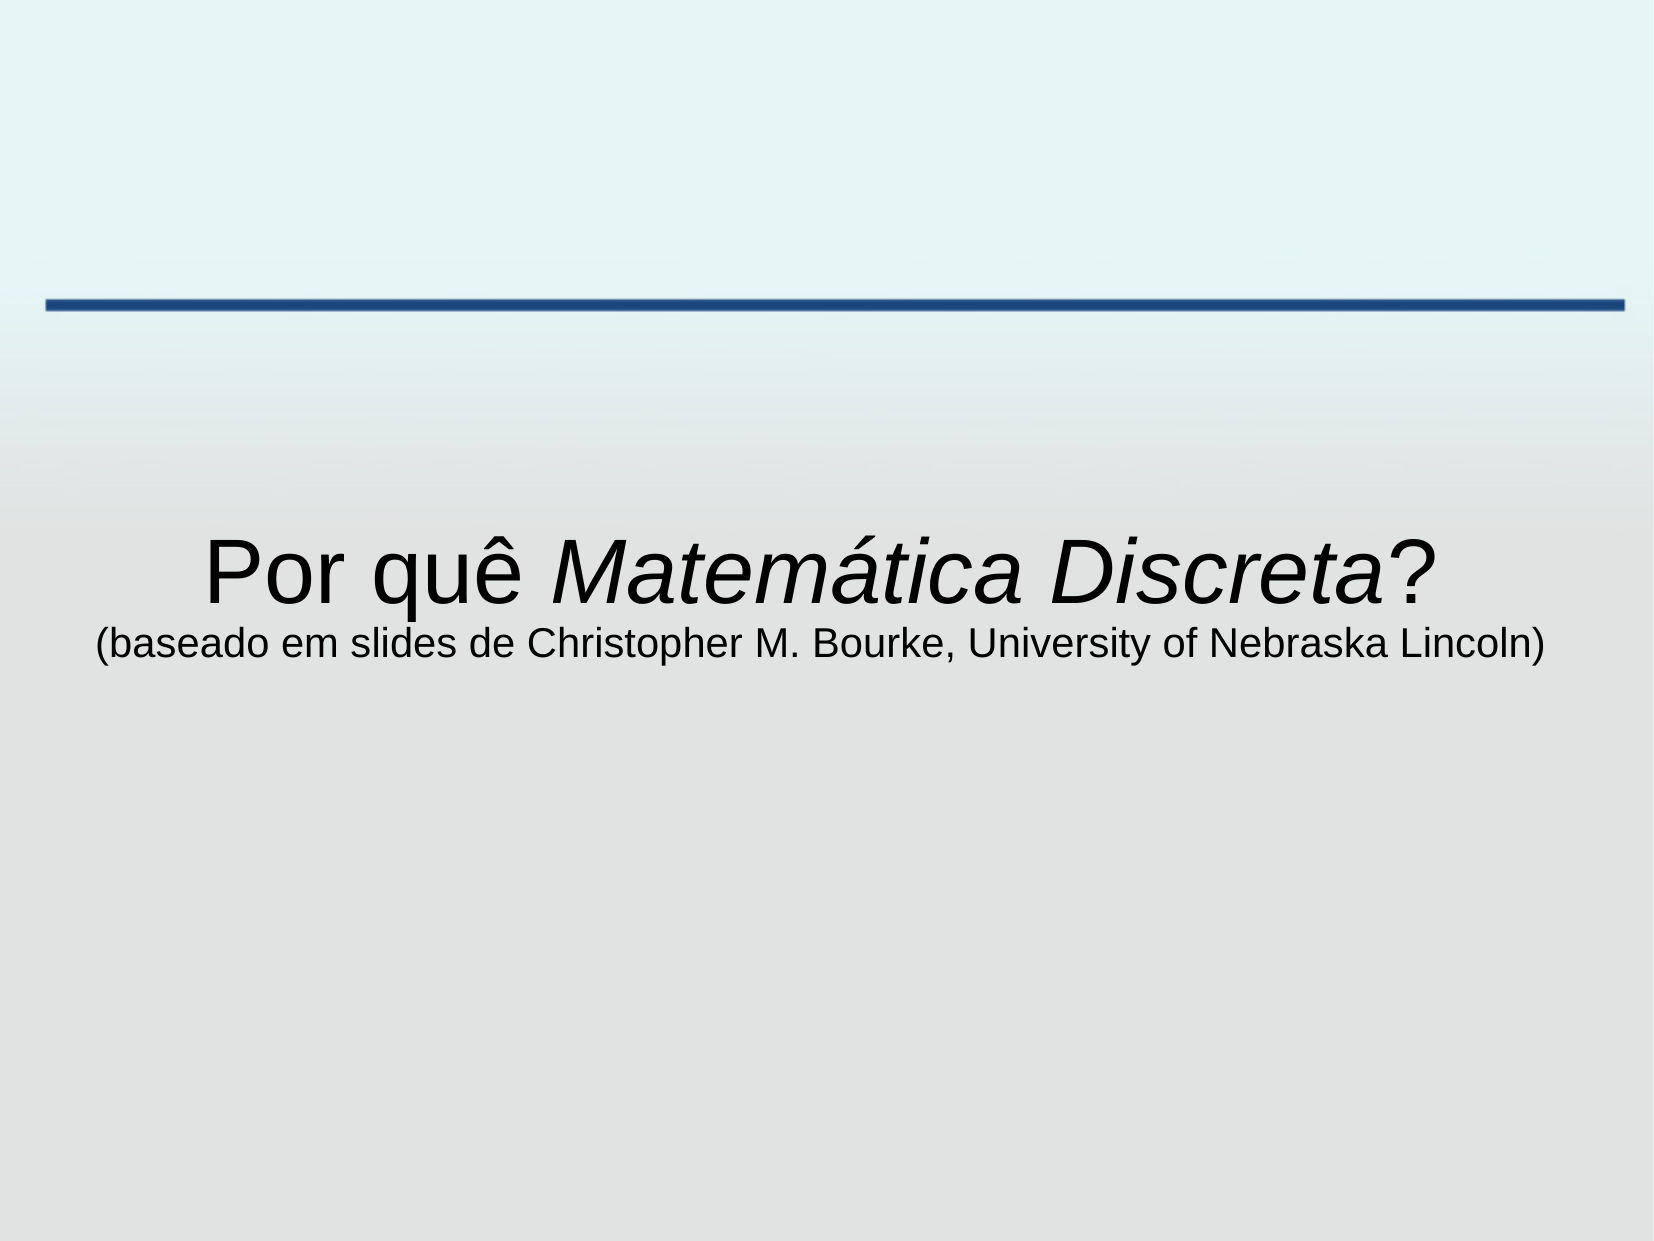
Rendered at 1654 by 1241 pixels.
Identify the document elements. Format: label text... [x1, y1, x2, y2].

title Por quê Matemática Discreta? (baseado em slides de Christopher M. Bourke, University of Nebraska Lincoln) [77, 500, 1565, 693]
picture [0, 0, 1654, 1241]
